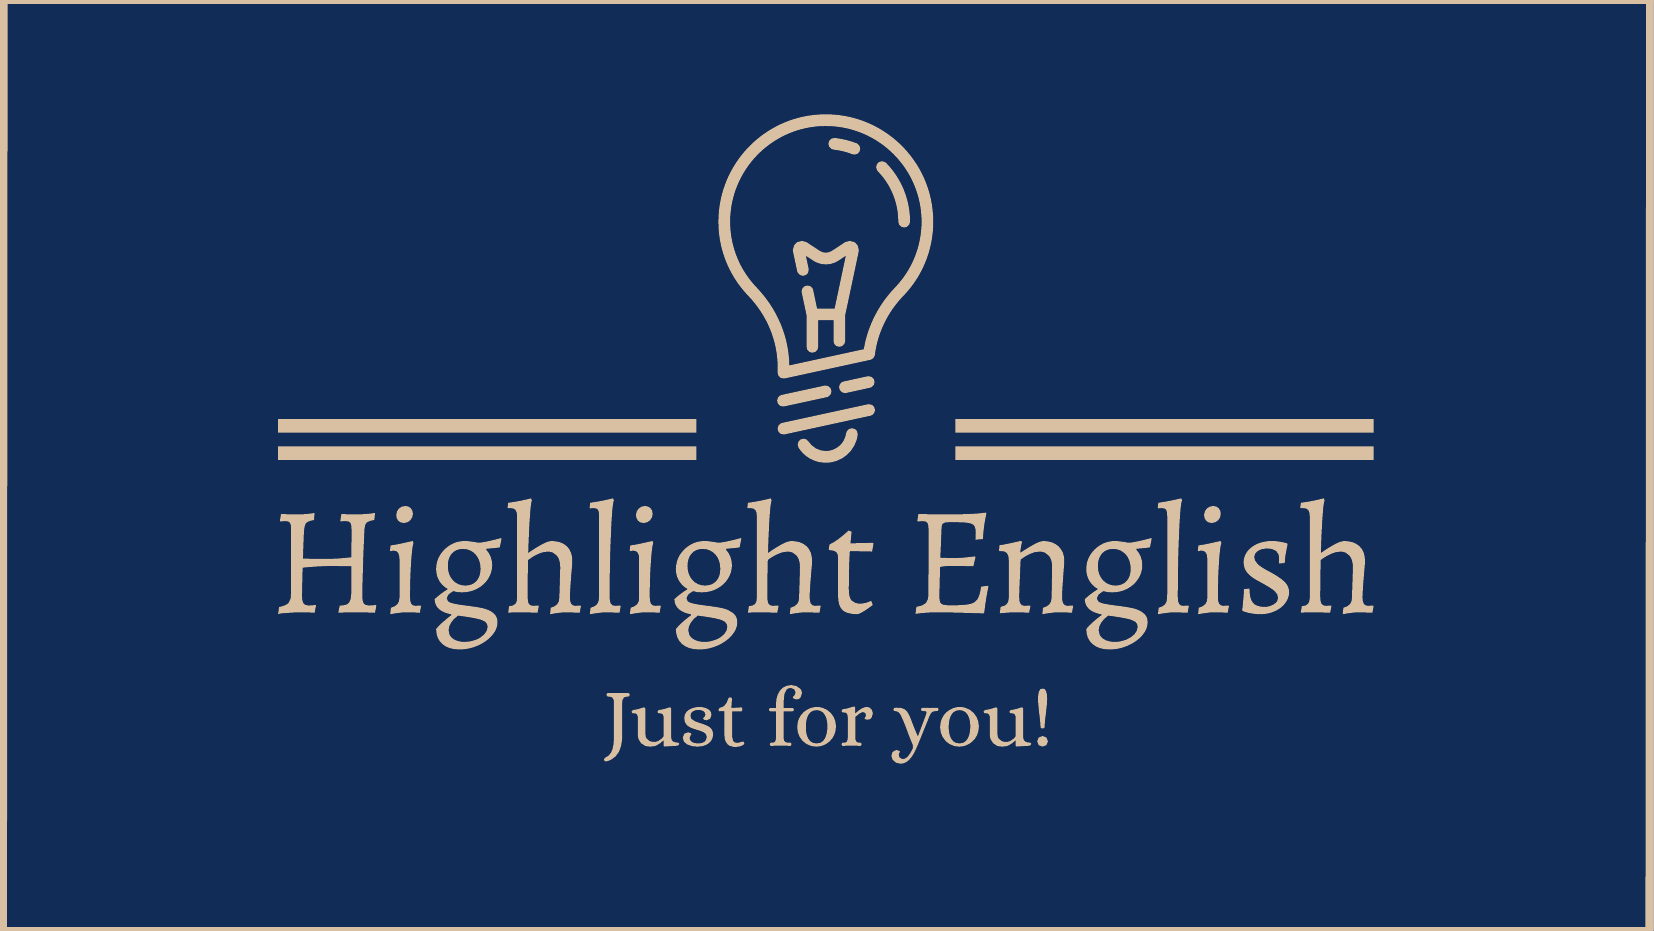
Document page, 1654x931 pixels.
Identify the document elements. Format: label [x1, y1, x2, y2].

text_box [8, 4, 1646, 13]
picture [7, 13, 1646, 927]
